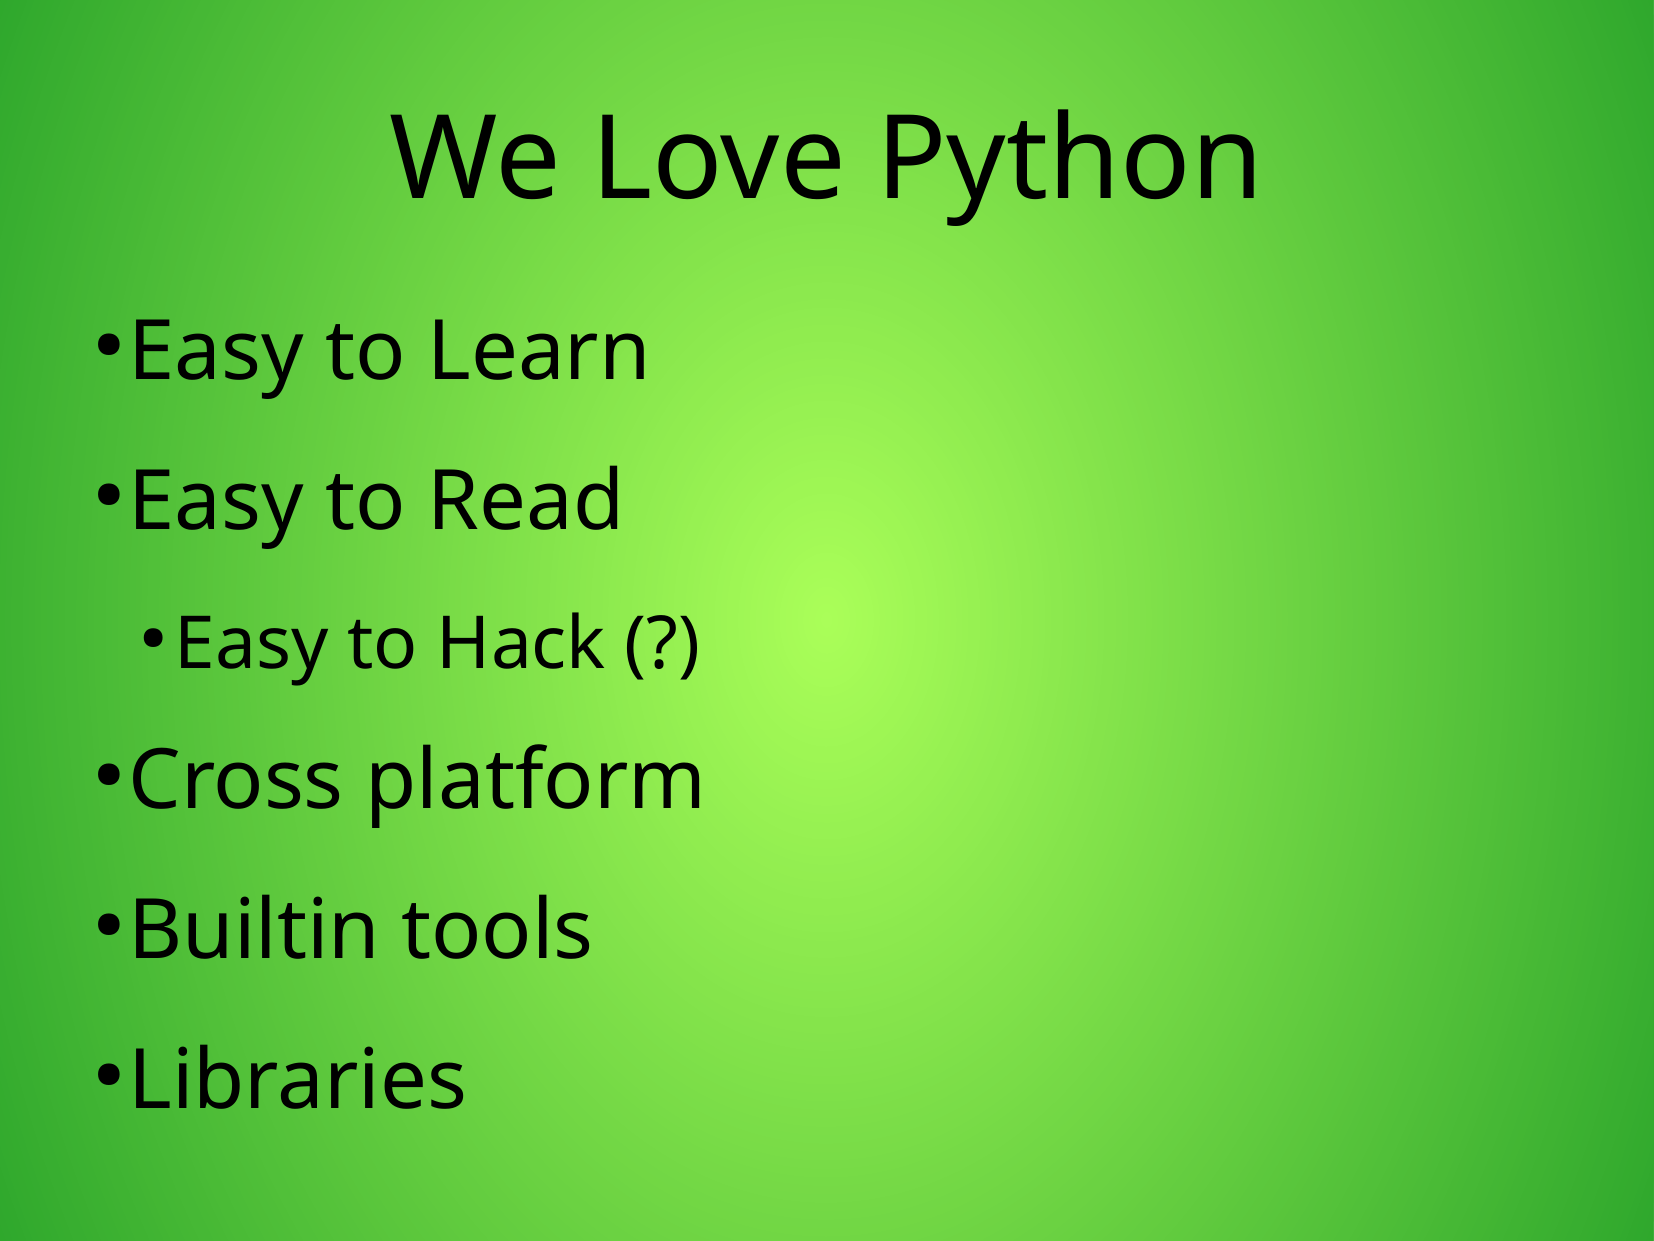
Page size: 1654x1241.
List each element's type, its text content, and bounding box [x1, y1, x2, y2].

list Easy to Learn Easy to Read Easy to Hack (?) Cross platform Builtin tools Libraries [82, 290, 1571, 1146]
title We Love Python [82, 49, 1571, 257]
